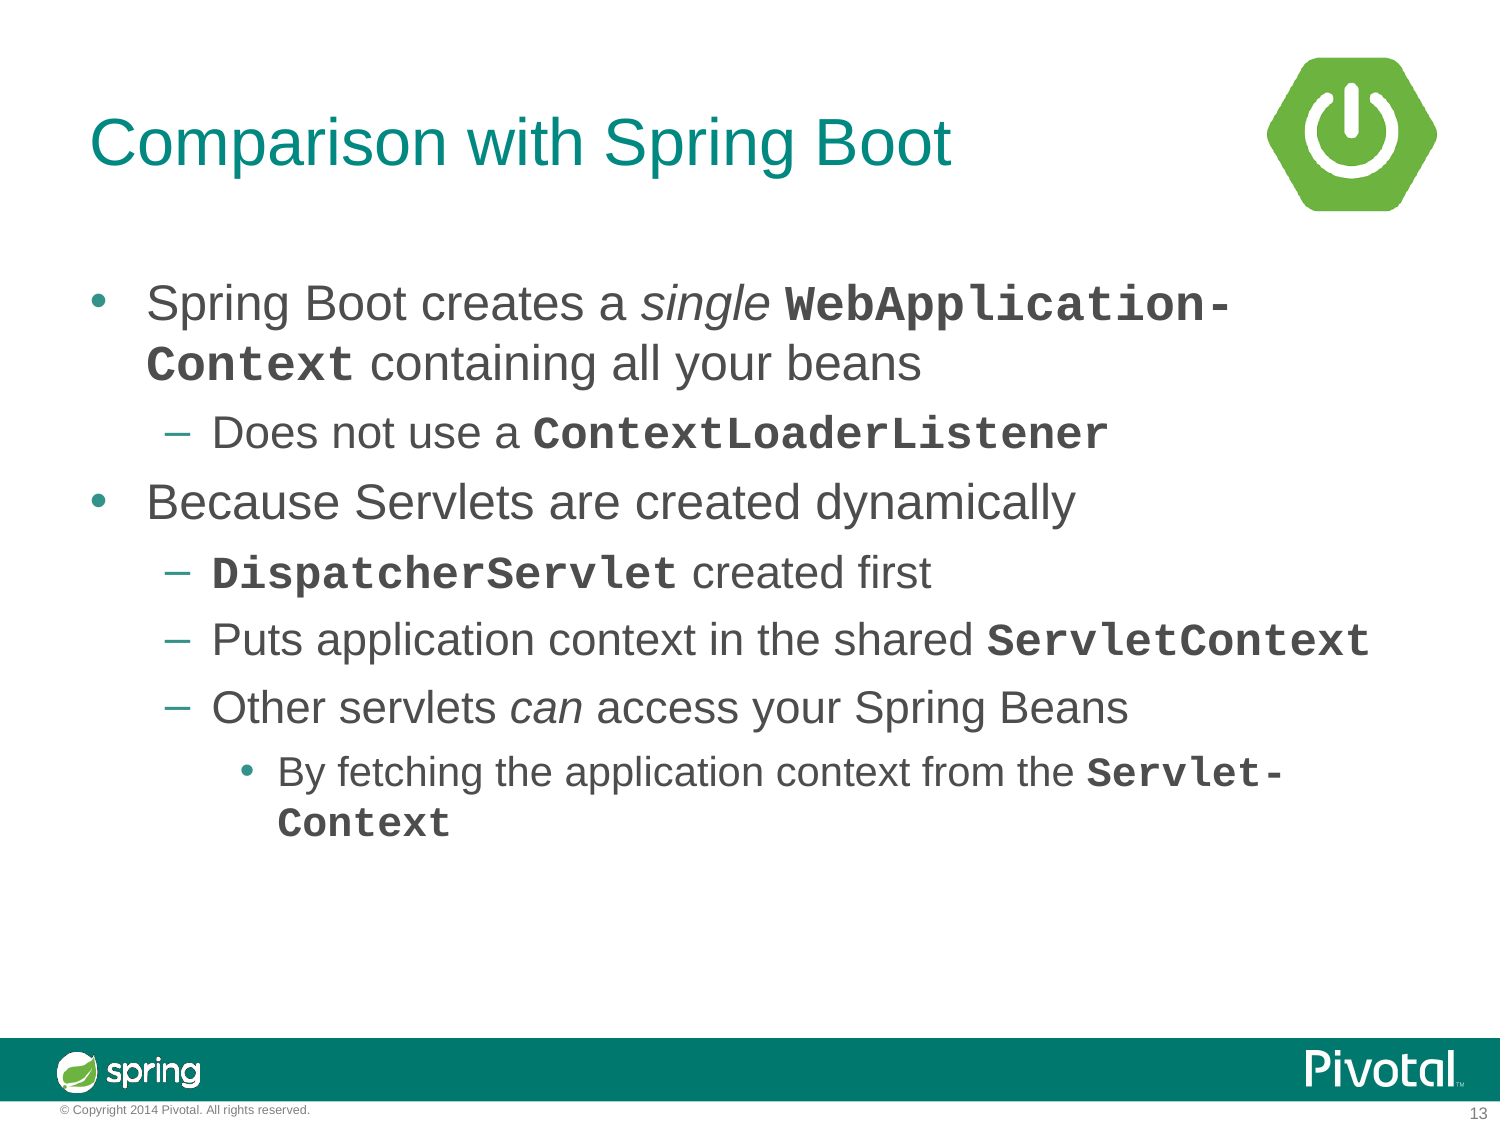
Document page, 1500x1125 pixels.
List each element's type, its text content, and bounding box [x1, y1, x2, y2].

list Spring Boot creates a single WebApplication-Context containing all your beans Does not use a ContextLoaderListener Because Servlets are created dynamically DispatcherServlet created first Puts application context in the shared ServletContext Other servlets can access your Spring Beans By fetching the application context from the Servlet-Context [75, 262, 1426, 1005]
title Comparison with Spring Boot [75, 45, 1426, 233]
picture [1306, 1050, 1464, 1087]
picture [32, 1041, 210, 1103]
picture [1262, 44, 1441, 223]
